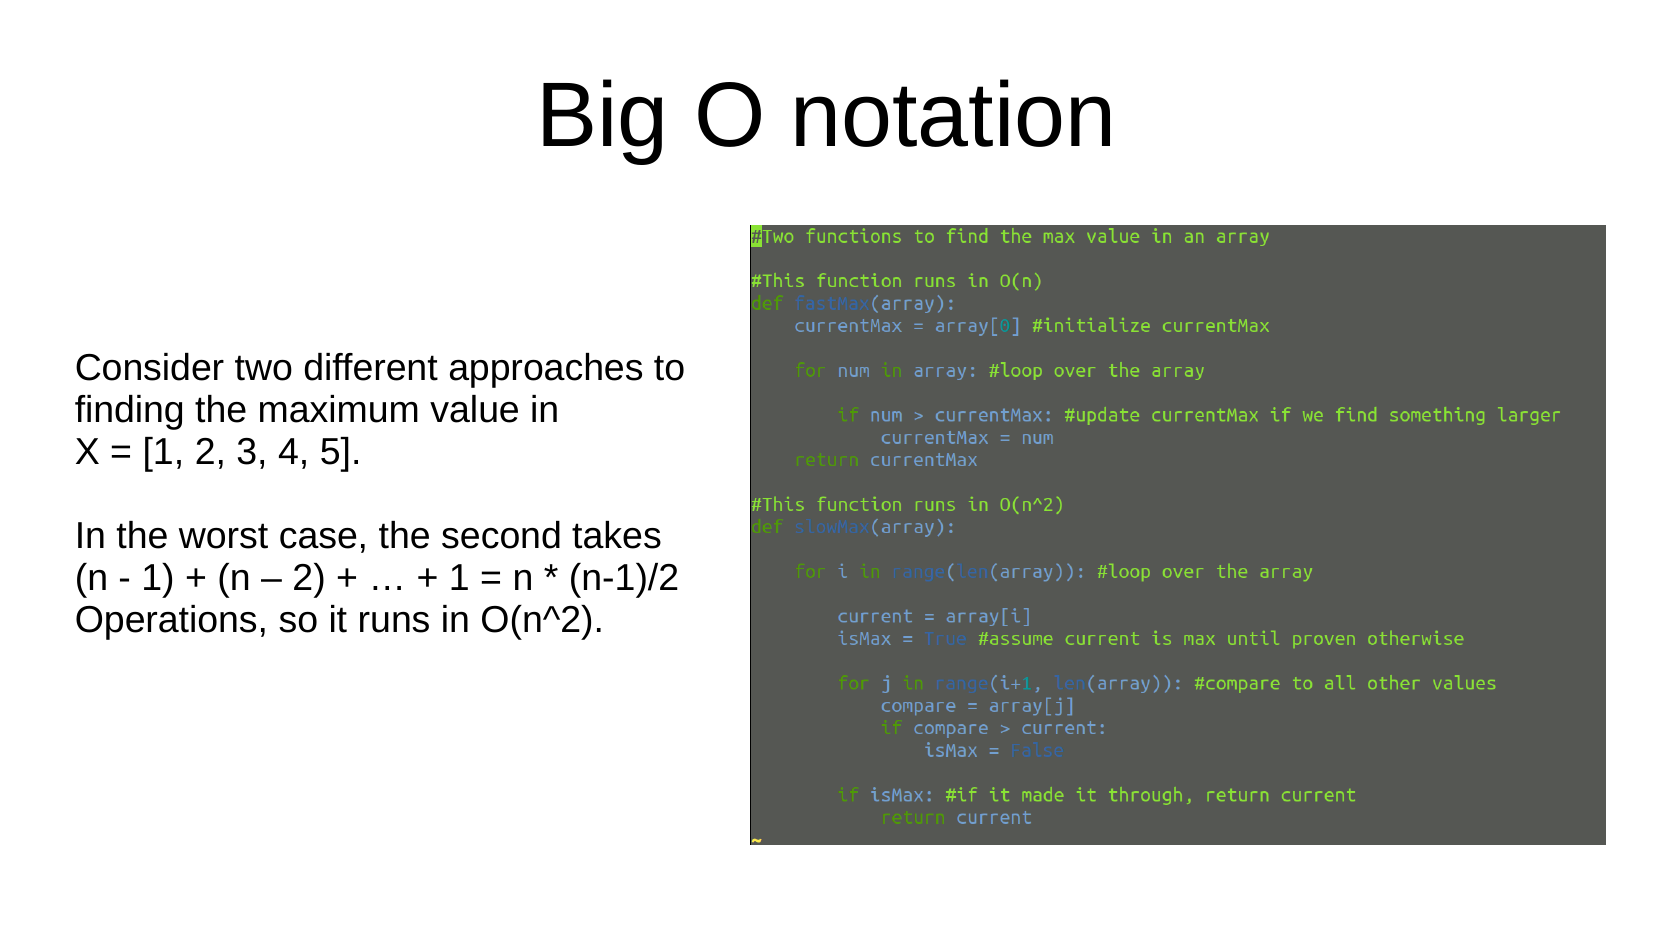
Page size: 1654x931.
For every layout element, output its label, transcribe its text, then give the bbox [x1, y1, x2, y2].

text_box Consider two different approaches to finding the maximum value in X = [1, 2, 3, 4, 5]. In the worst case, the second takes (n - 1) + (n – 2) + … + 1 = n * (n-1)/2 Operations, so it runs in O(n^2). [60, 339, 721, 691]
picture [750, 225, 1606, 845]
title Big O notation [82, 37, 1571, 193]
